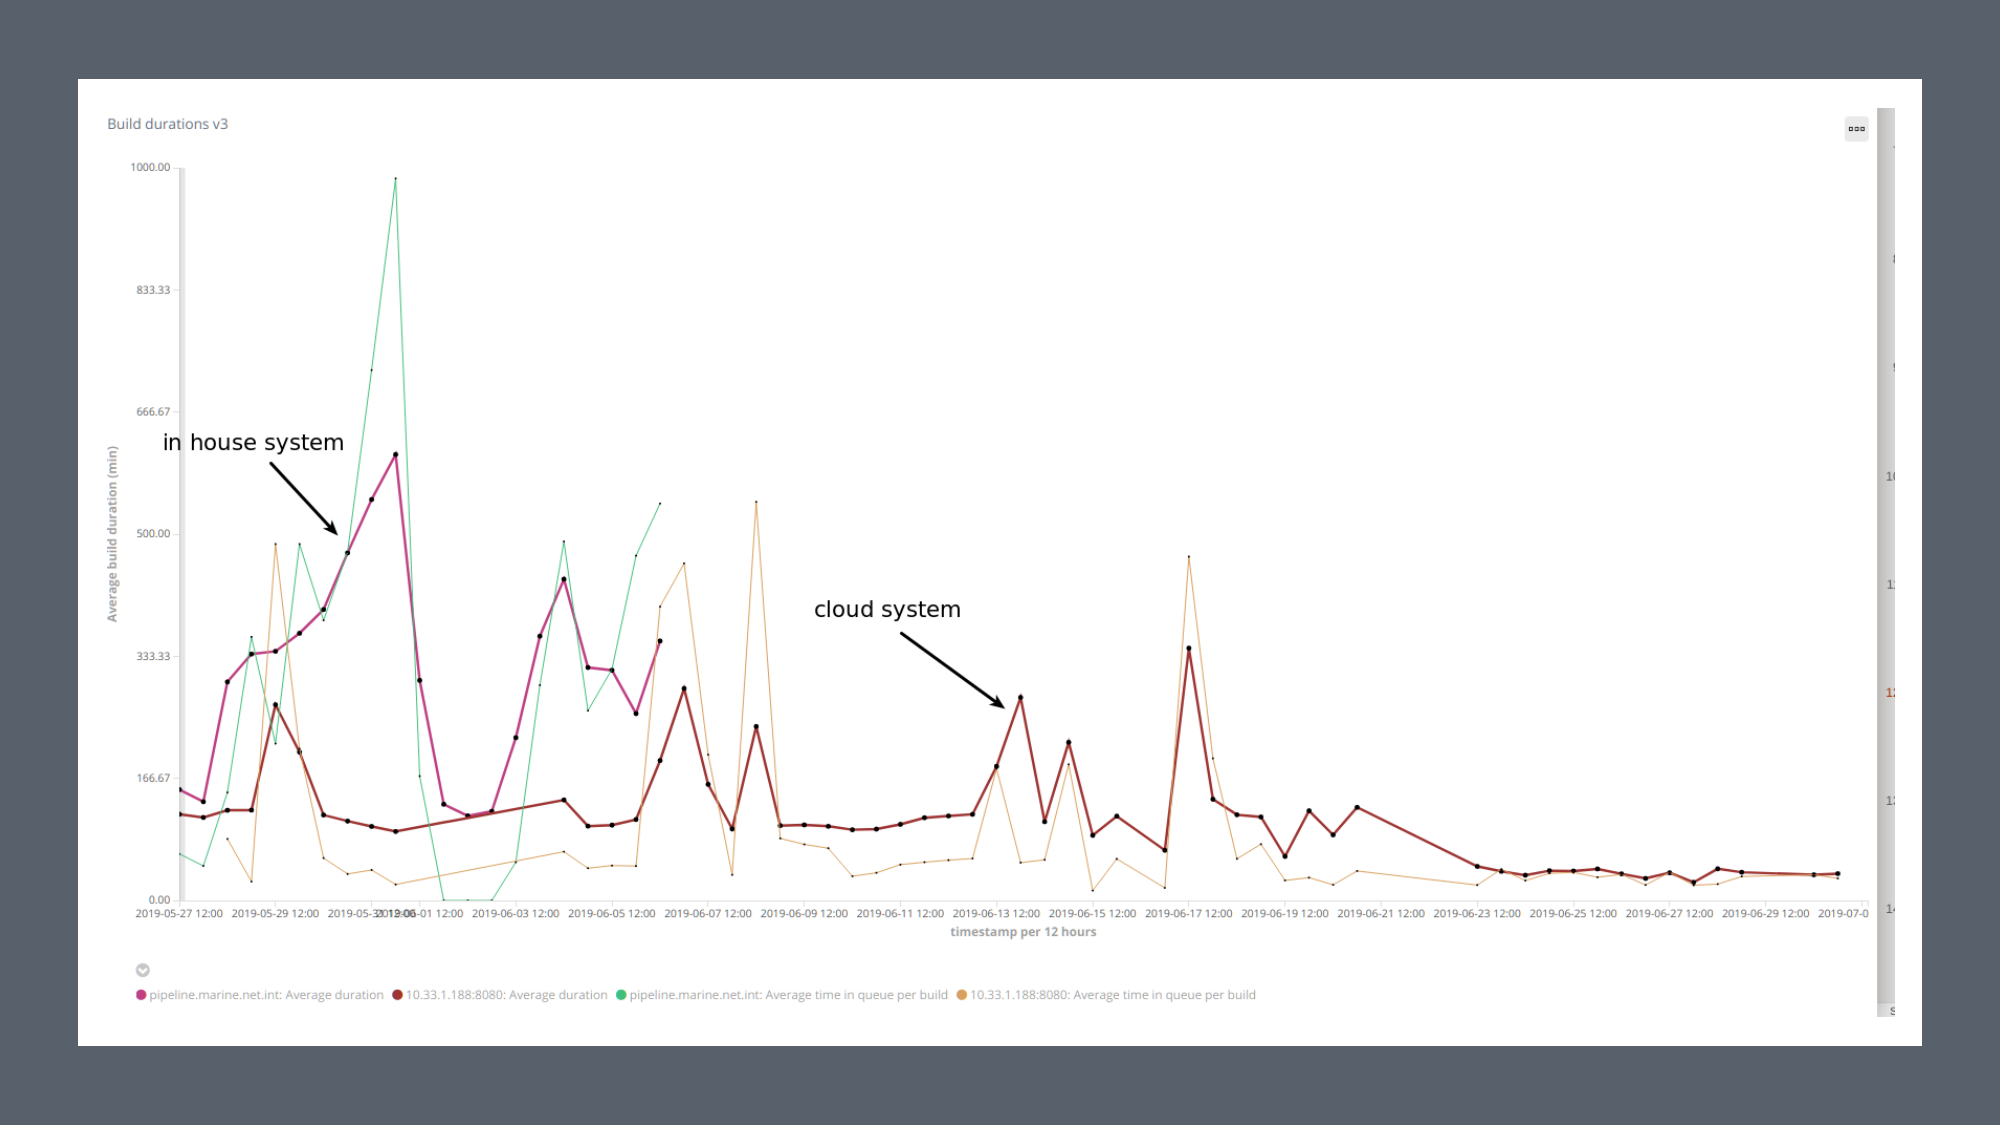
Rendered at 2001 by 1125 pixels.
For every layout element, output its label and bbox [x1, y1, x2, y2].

text_box [0, 0, 2000, 1125]
picture [105, 108, 1895, 1017]
